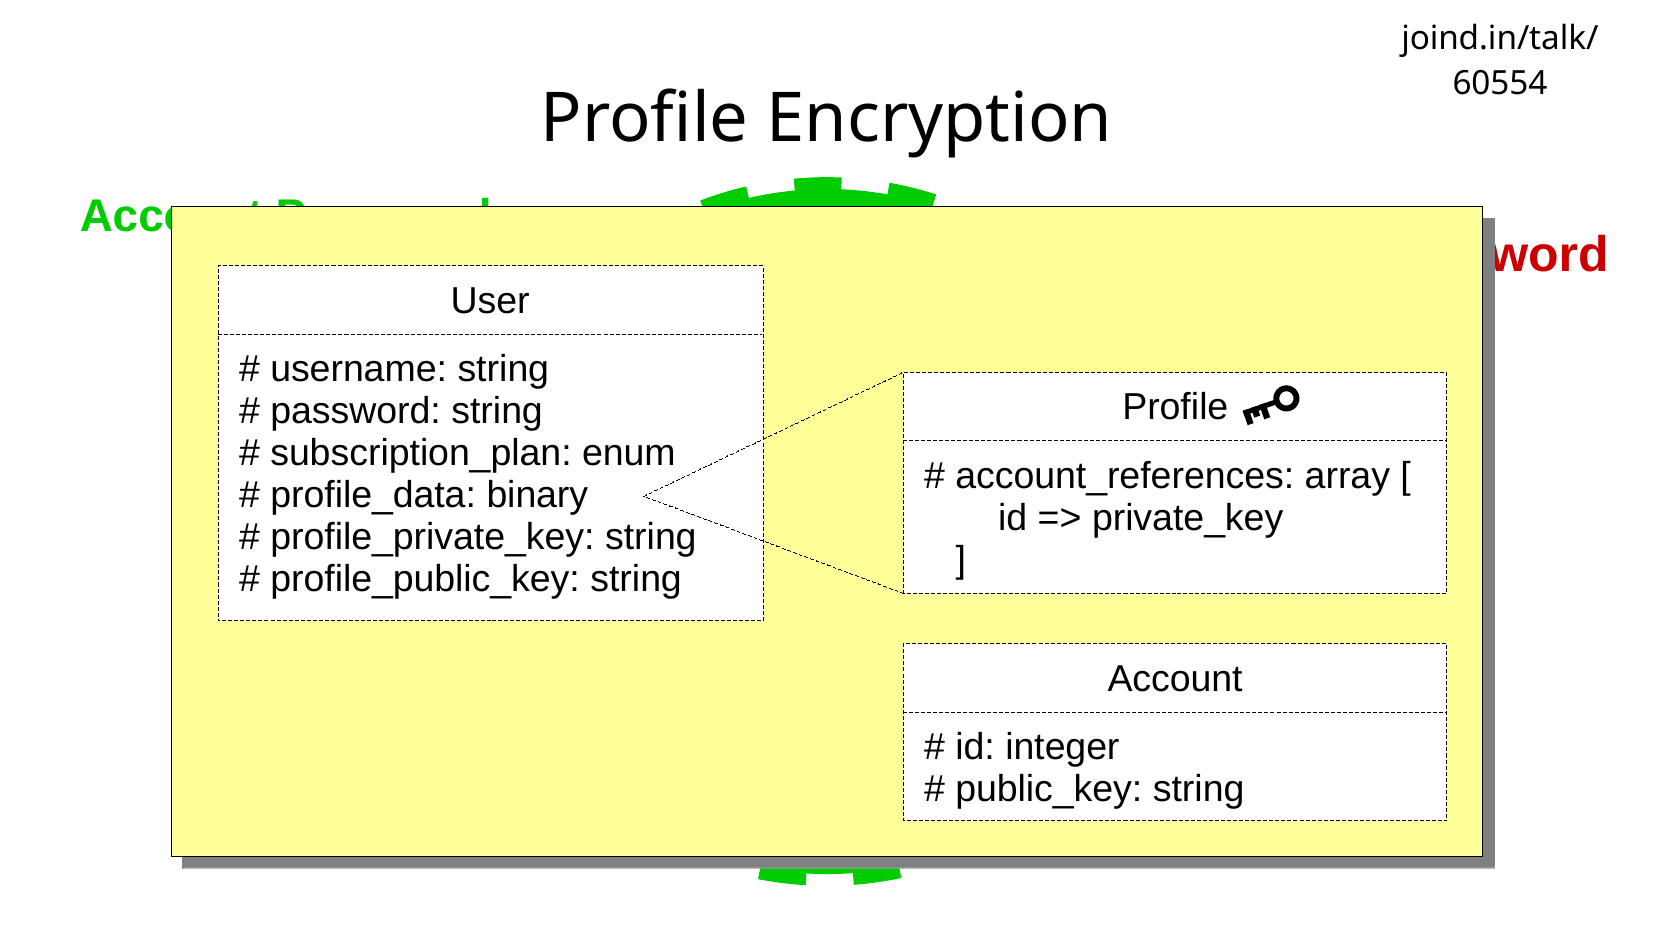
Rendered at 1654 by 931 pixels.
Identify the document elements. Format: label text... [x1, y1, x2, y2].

text_box Account [903, 643, 1447, 713]
text_box Profile [903, 372, 1447, 441]
title Profile Encryption [82, 37, 1571, 193]
text_box Profile Password [1483, 212, 1630, 295]
text_box Account Password [59, 177, 513, 256]
text_box User [218, 265, 762, 335]
text_box # username: string # password: string # subscription_plan: enum # profile_data: binary # profile_private_key: string # profile_public_key: string [218, 334, 751, 614]
text_box # account_references: array [ id => private_key ] [903, 440, 1436, 594]
text_box [171, 193, 1483, 875]
text_box # id: integer # public_key: string [903, 712, 1436, 866]
